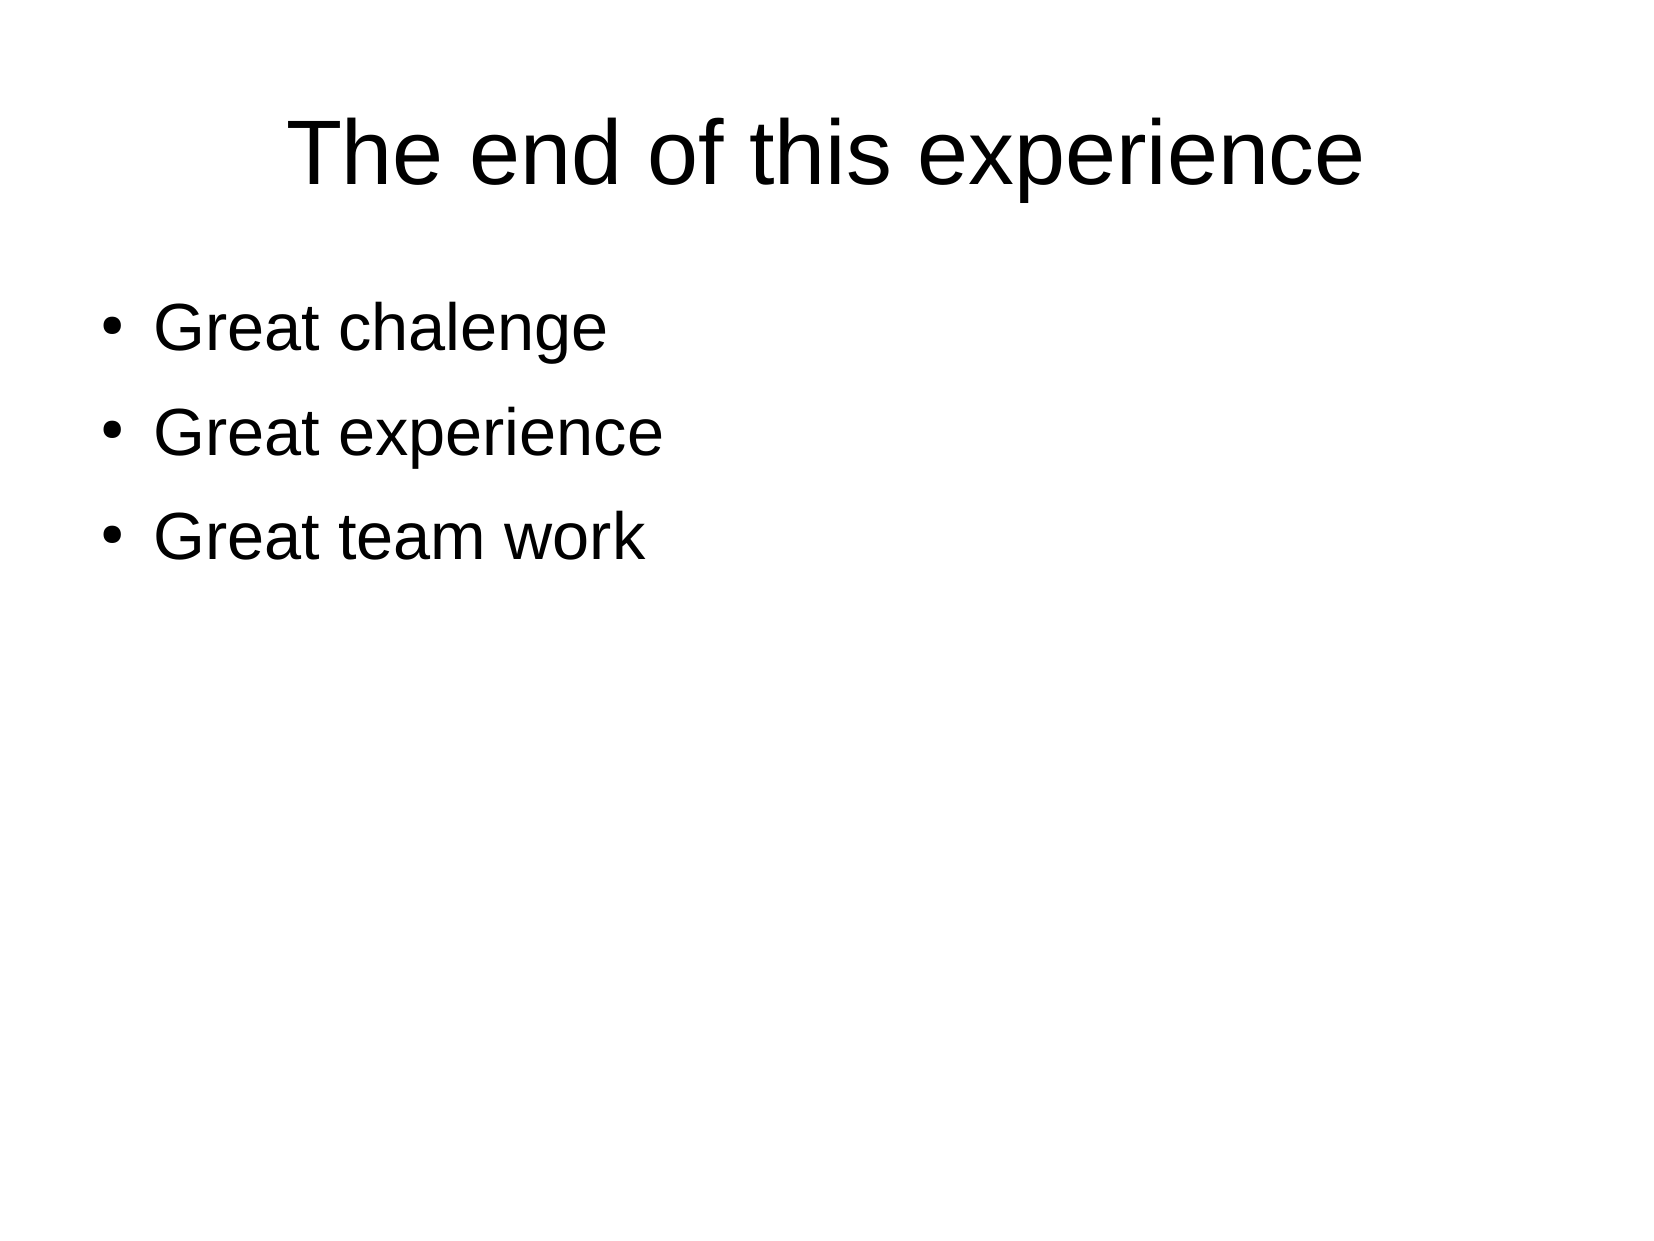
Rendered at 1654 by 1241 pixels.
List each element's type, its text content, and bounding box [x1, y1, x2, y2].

list Great chalenge Great experience Great team work [82, 290, 1571, 1109]
title The end of this experience [82, 49, 1571, 257]
